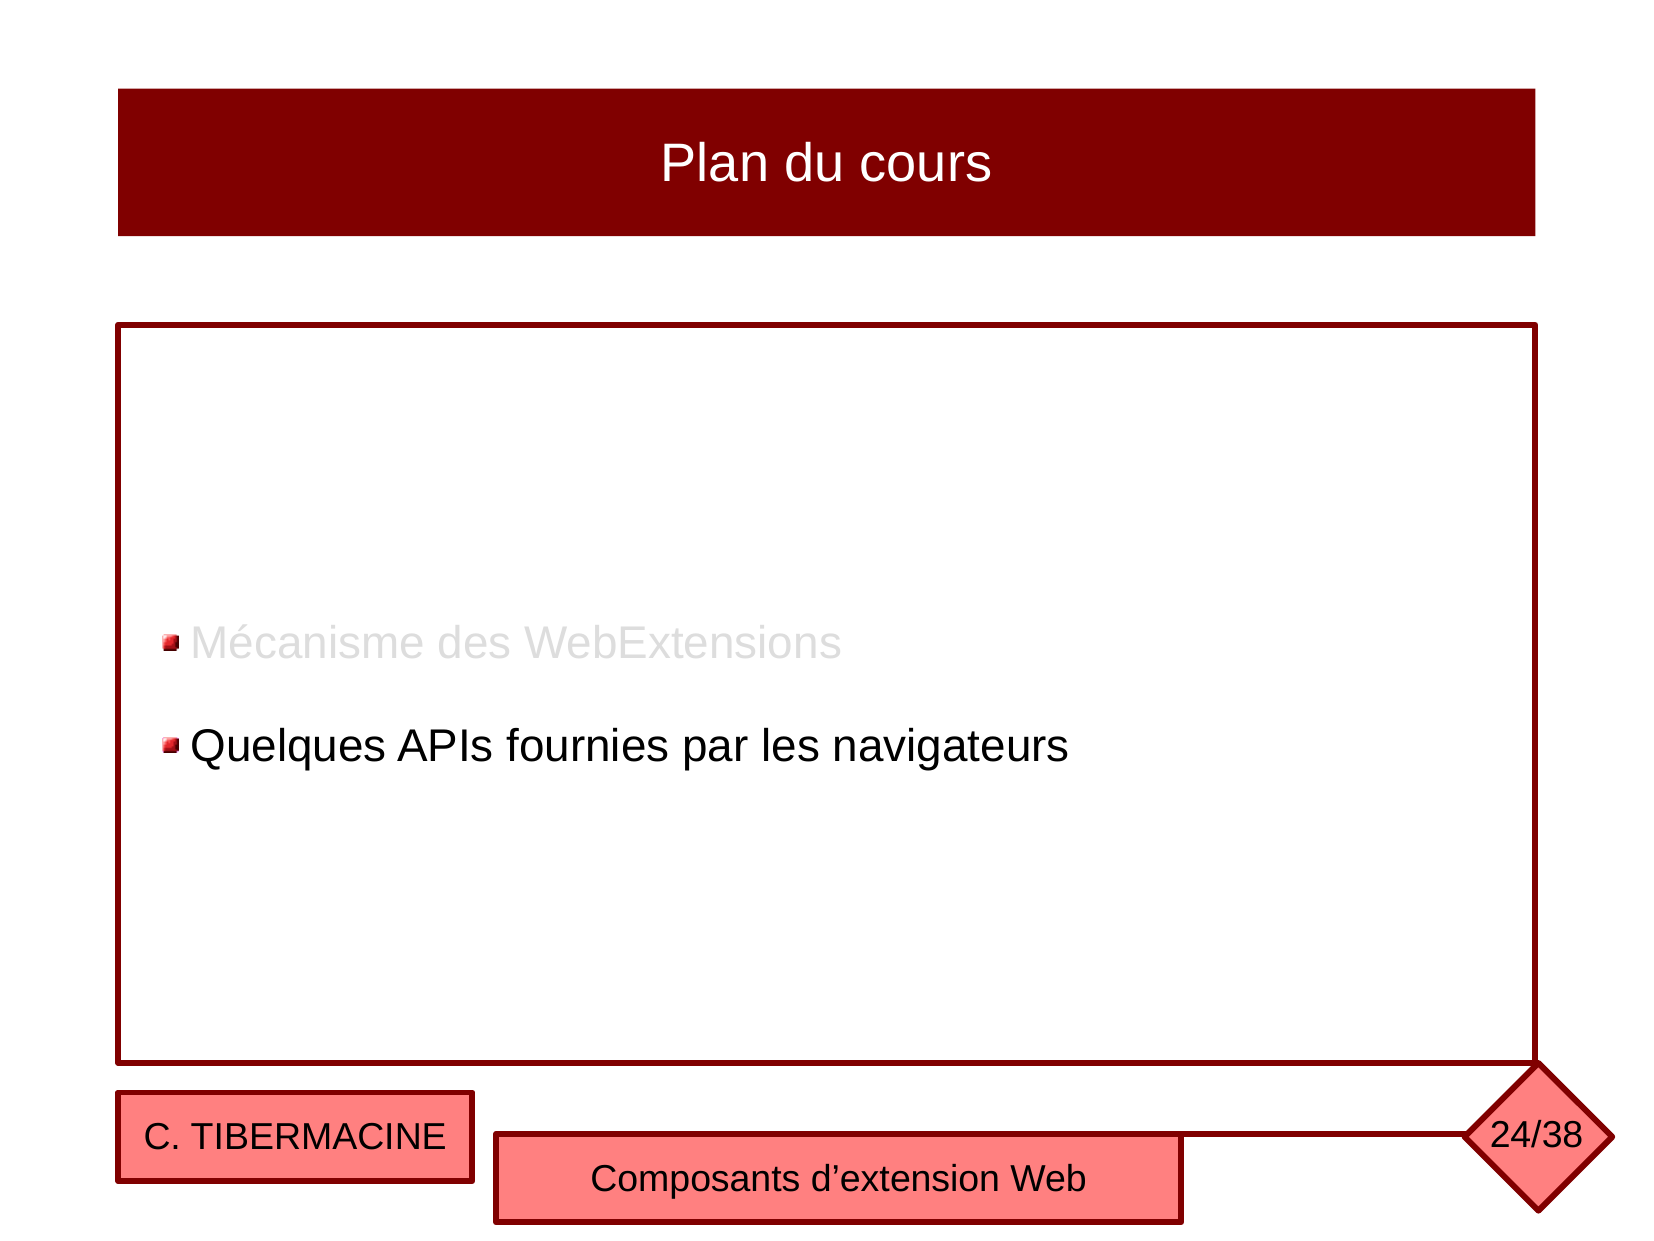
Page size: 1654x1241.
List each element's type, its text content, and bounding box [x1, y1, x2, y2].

picture [162, 634, 179, 651]
picture [162, 737, 179, 753]
text_box Mécanisme des WebExtensions Quelques APIs fournies par les navigateurs [118, 324, 1536, 1063]
text_box [1464, 1126, 1475, 1148]
text_box Composants d’extension Web [496, 1133, 1182, 1223]
text_box C. TIBERMACINE [118, 1092, 473, 1182]
text_box <numéro>/38 [1475, 1106, 1654, 1163]
text_box [1495, 1062, 1582, 1106]
text_box Plan du cours [118, 88, 1536, 237]
text_box [1490, 1163, 1587, 1211]
